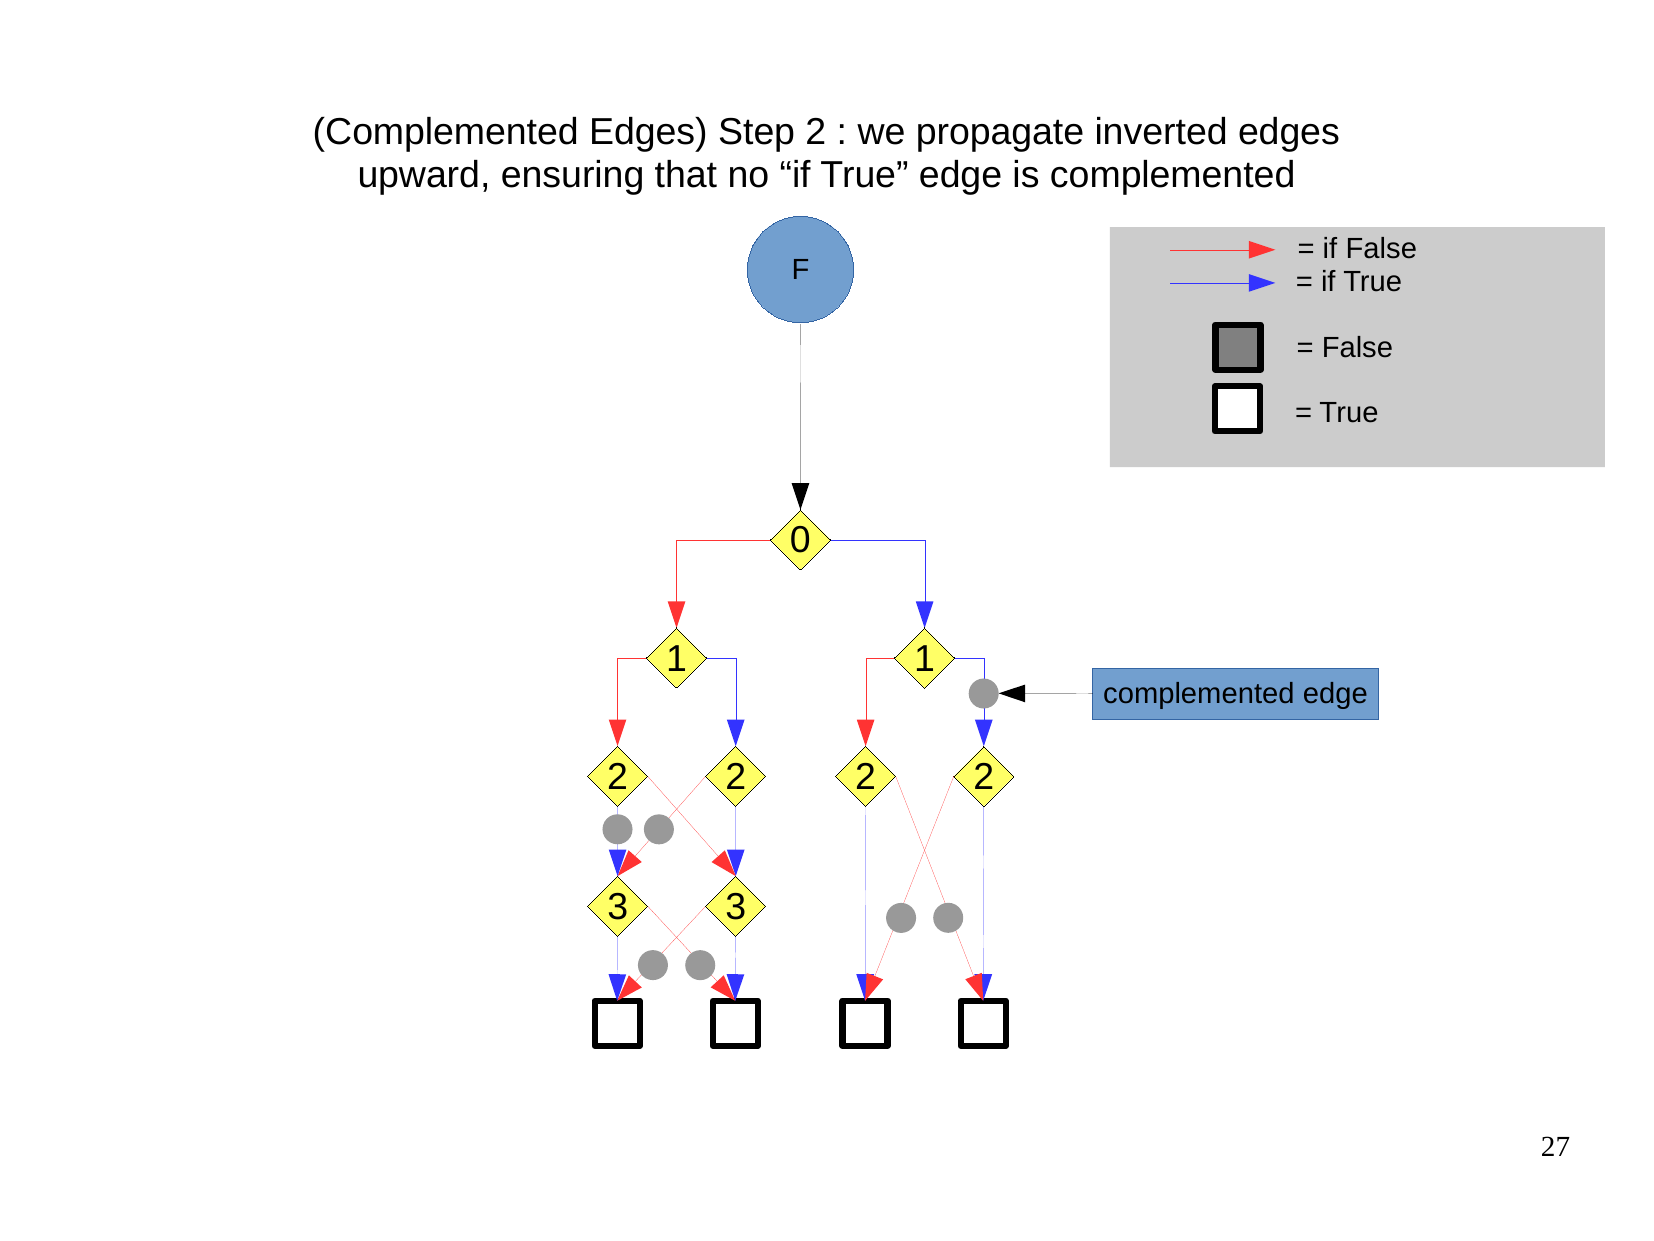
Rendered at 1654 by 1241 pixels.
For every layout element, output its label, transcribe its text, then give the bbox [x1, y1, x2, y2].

text_box [712, 1000, 758, 1046]
text_box 0 [770, 509, 831, 570]
text_box [1215, 324, 1261, 370]
text_box [960, 1000, 1006, 1046]
text_box 3 [705, 876, 766, 937]
text_box 2 [705, 746, 766, 807]
title (Complemented Edges) Step 2 : we propagate inverted edges upward, ensuring that no “if True” edge is complemented [82, 49, 1571, 257]
text_box complemented edge [1092, 668, 1379, 720]
text_box [842, 1000, 888, 1046]
text_box [685, 950, 716, 981]
text_box [594, 1000, 640, 1046]
text_box 1 [894, 627, 955, 689]
text_box [886, 902, 917, 933]
text_box = if False = if True = False = True [1109, 227, 1605, 468]
text_box 2 [587, 746, 648, 807]
text_box [1215, 386, 1261, 432]
text_box [602, 814, 633, 845]
text_box F [747, 216, 854, 323]
text_box [933, 902, 964, 933]
text_box 1 [646, 627, 707, 688]
text_box [968, 678, 999, 709]
text_box 2 [954, 746, 1014, 807]
text_box [643, 814, 674, 845]
text_box [637, 950, 668, 981]
text_box 3 [587, 876, 648, 937]
text_box 2 [835, 746, 896, 807]
